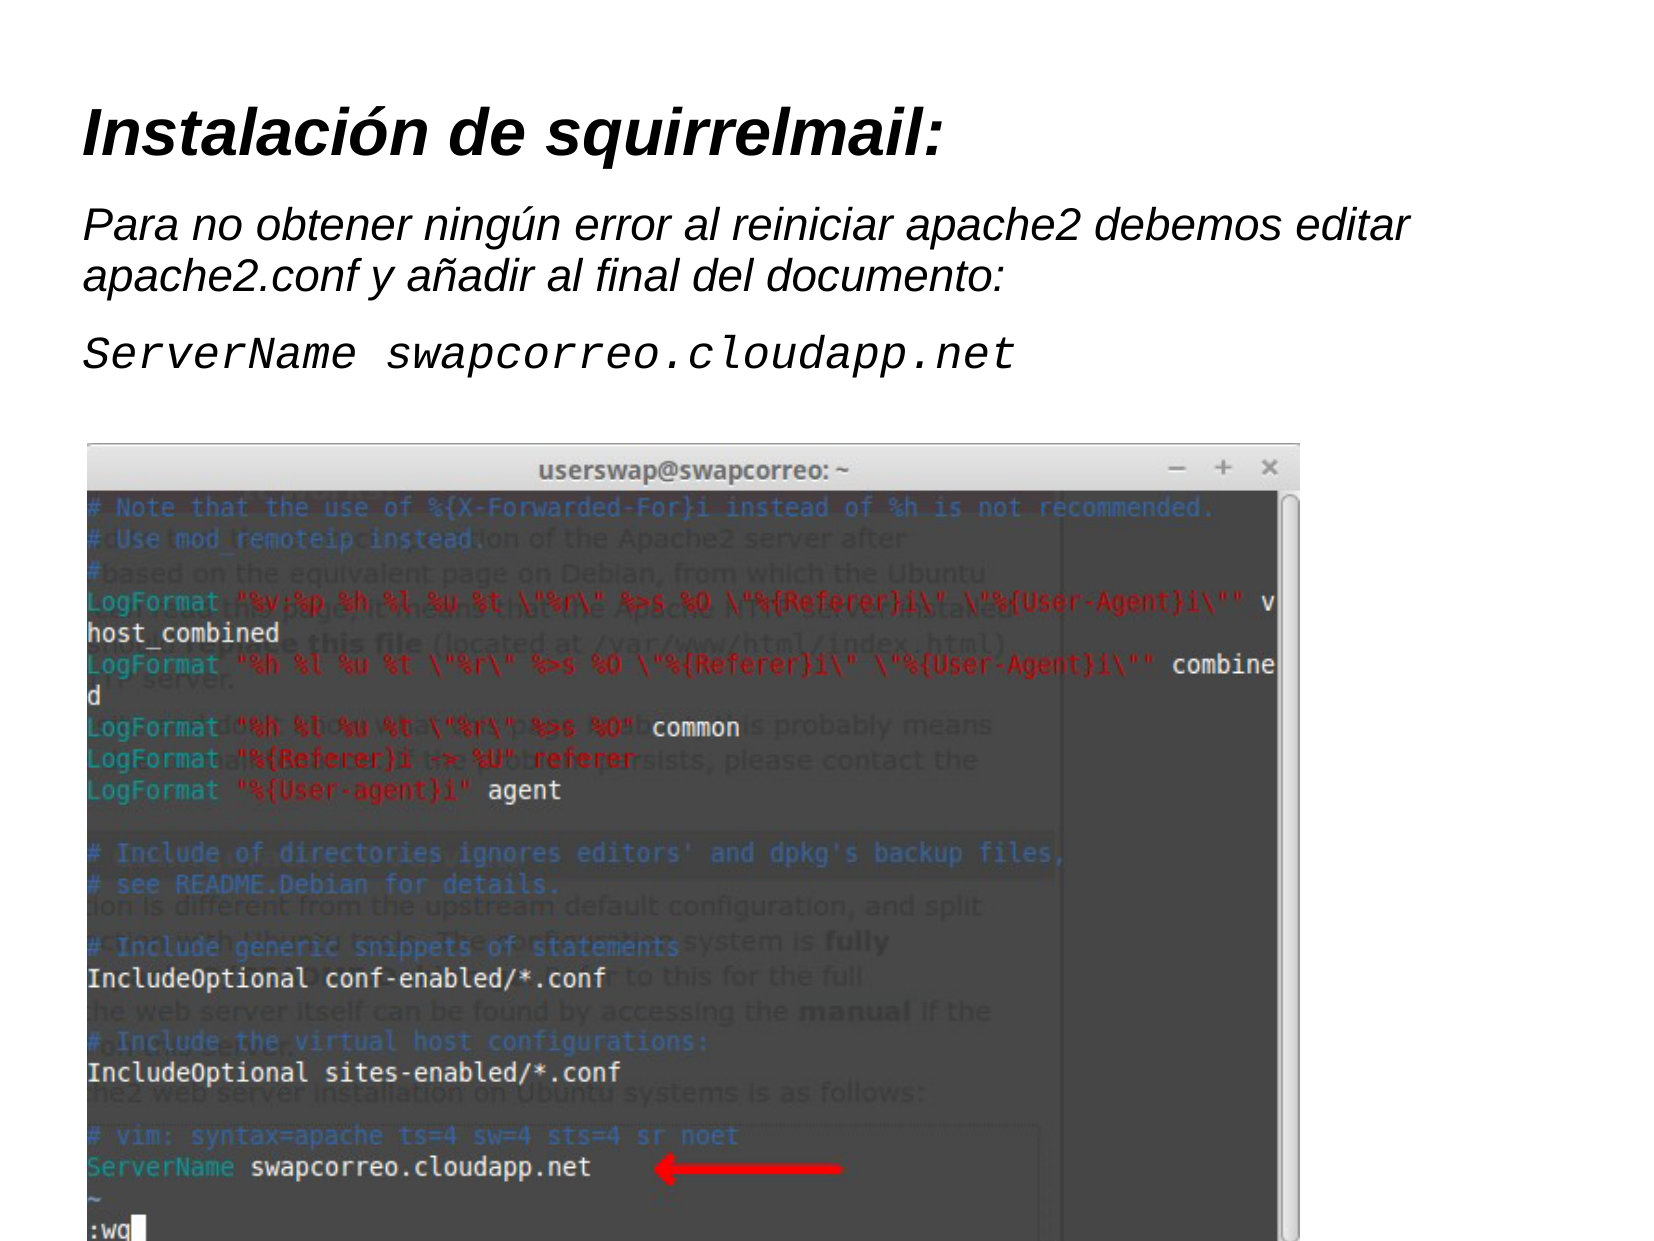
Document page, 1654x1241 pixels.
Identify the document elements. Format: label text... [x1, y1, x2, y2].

list Instalación de squirrelmail: Para no obtener ningún error al reiniciar apache2 debemos editar apache2.conf y añadir al final del documento: ServerName swapcorreo.cloudapp.net [82, 94, 1571, 1087]
picture [87, 443, 1300, 1241]
